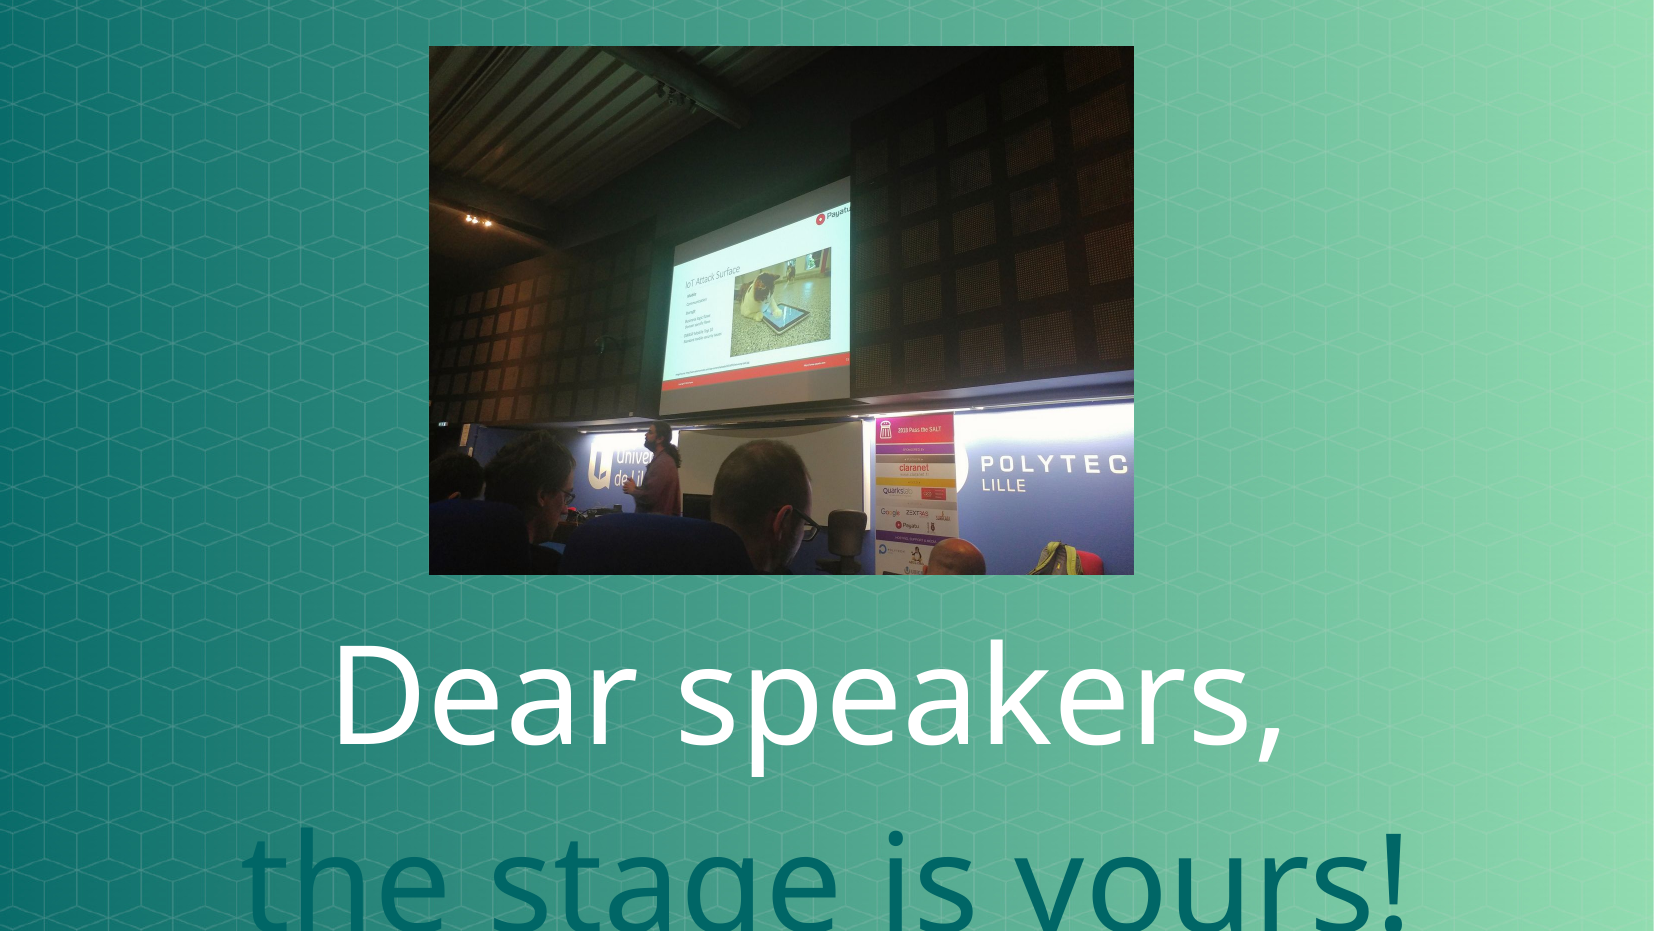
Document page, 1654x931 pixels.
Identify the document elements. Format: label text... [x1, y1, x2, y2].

picture [0, 0, 1654, 590]
text_box Dear speakers, the stage is yours! [0, 590, 1654, 931]
